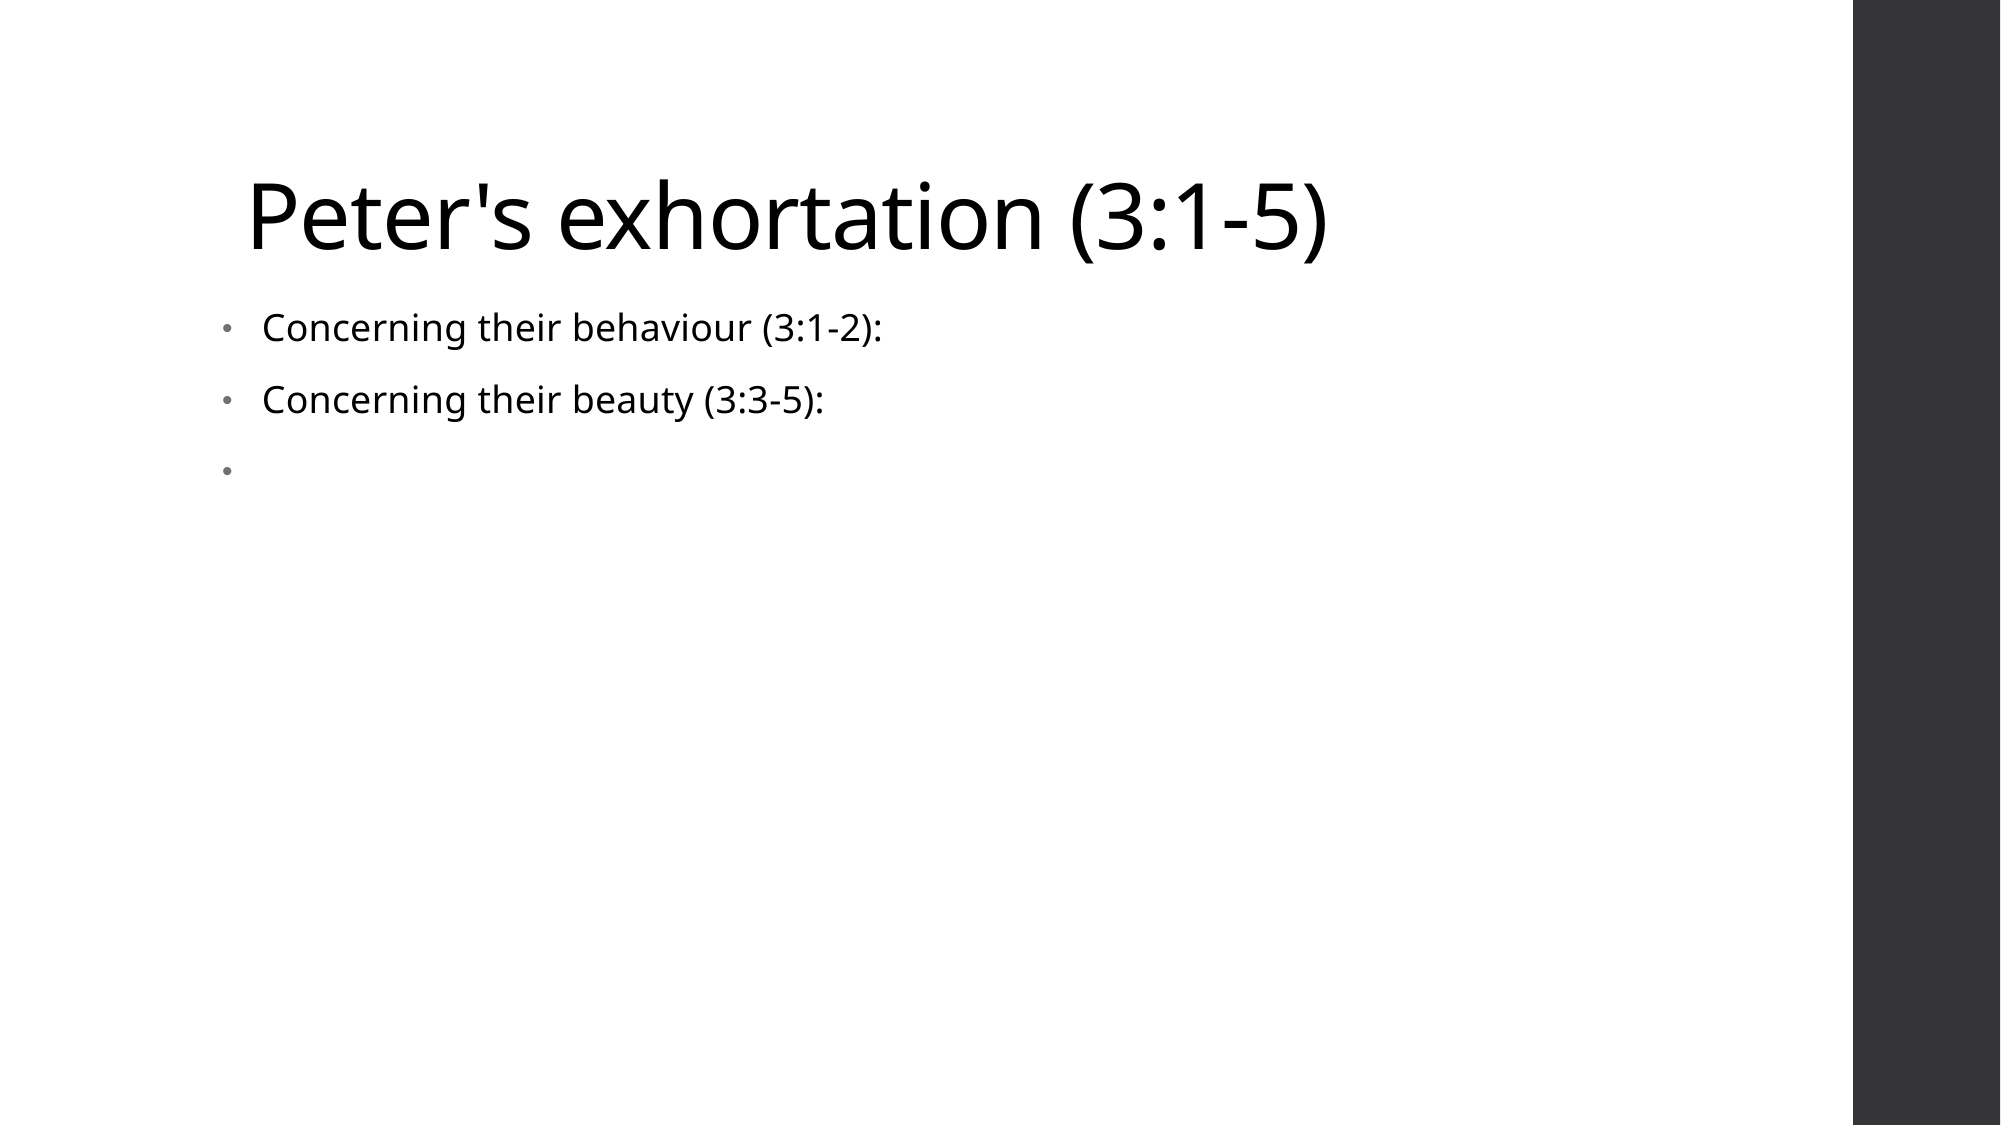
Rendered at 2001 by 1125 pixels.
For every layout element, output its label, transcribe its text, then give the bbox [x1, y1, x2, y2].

list Concerning their behaviour (3:1-2): Concerning their beauty (3:3-5): [206, 299, 1617, 1014]
title Peter's exhortation (3:1-5) [206, 60, 1797, 278]
